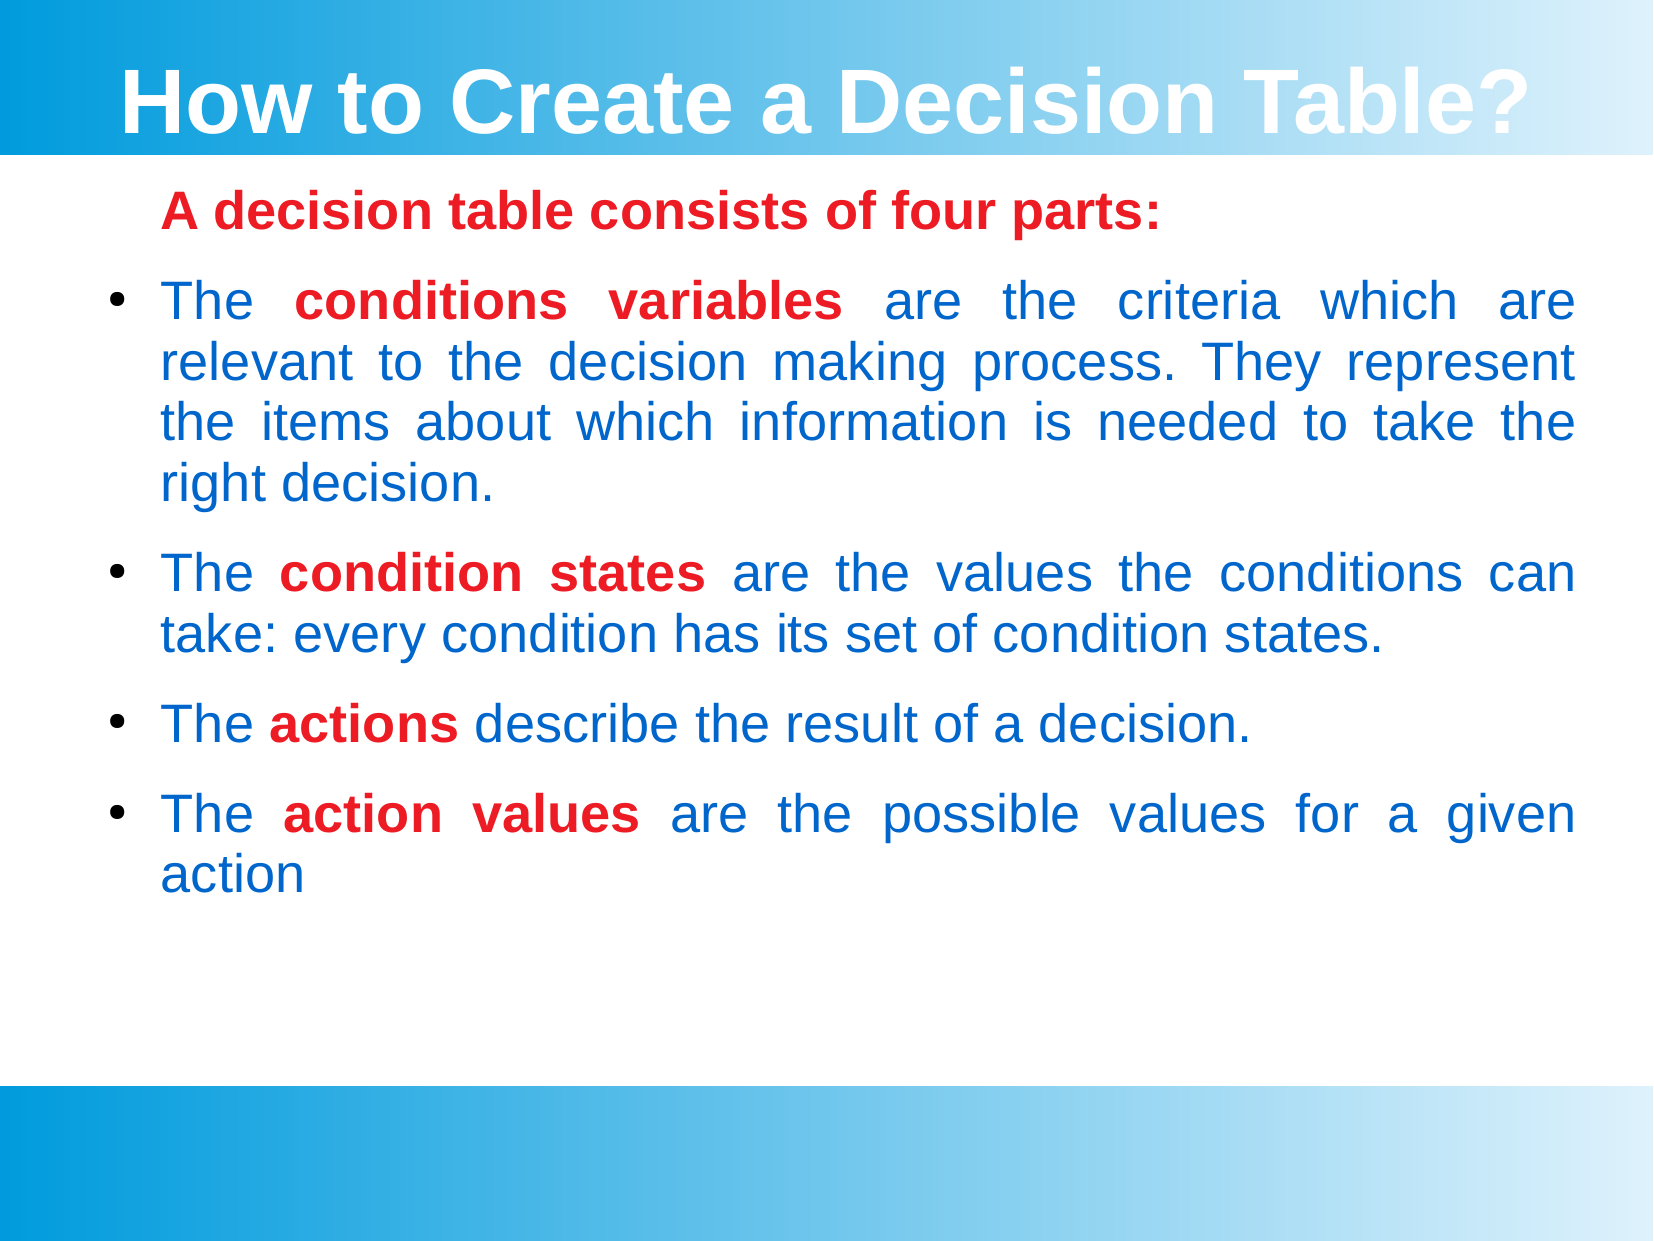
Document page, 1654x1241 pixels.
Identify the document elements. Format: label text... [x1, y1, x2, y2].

list A decision table consists of four parts: The conditions variables are the criteria which are relevant to the decision making process. They represent the items about which information is needed to take the right decision. The condition states are the values the conditions can take: every condition has its set of condition states. The actions describe the result of a decision. The action values are the possible values for a given action [90, 180, 1579, 901]
title How to Create a Decision Table? [82, 49, 1571, 155]
